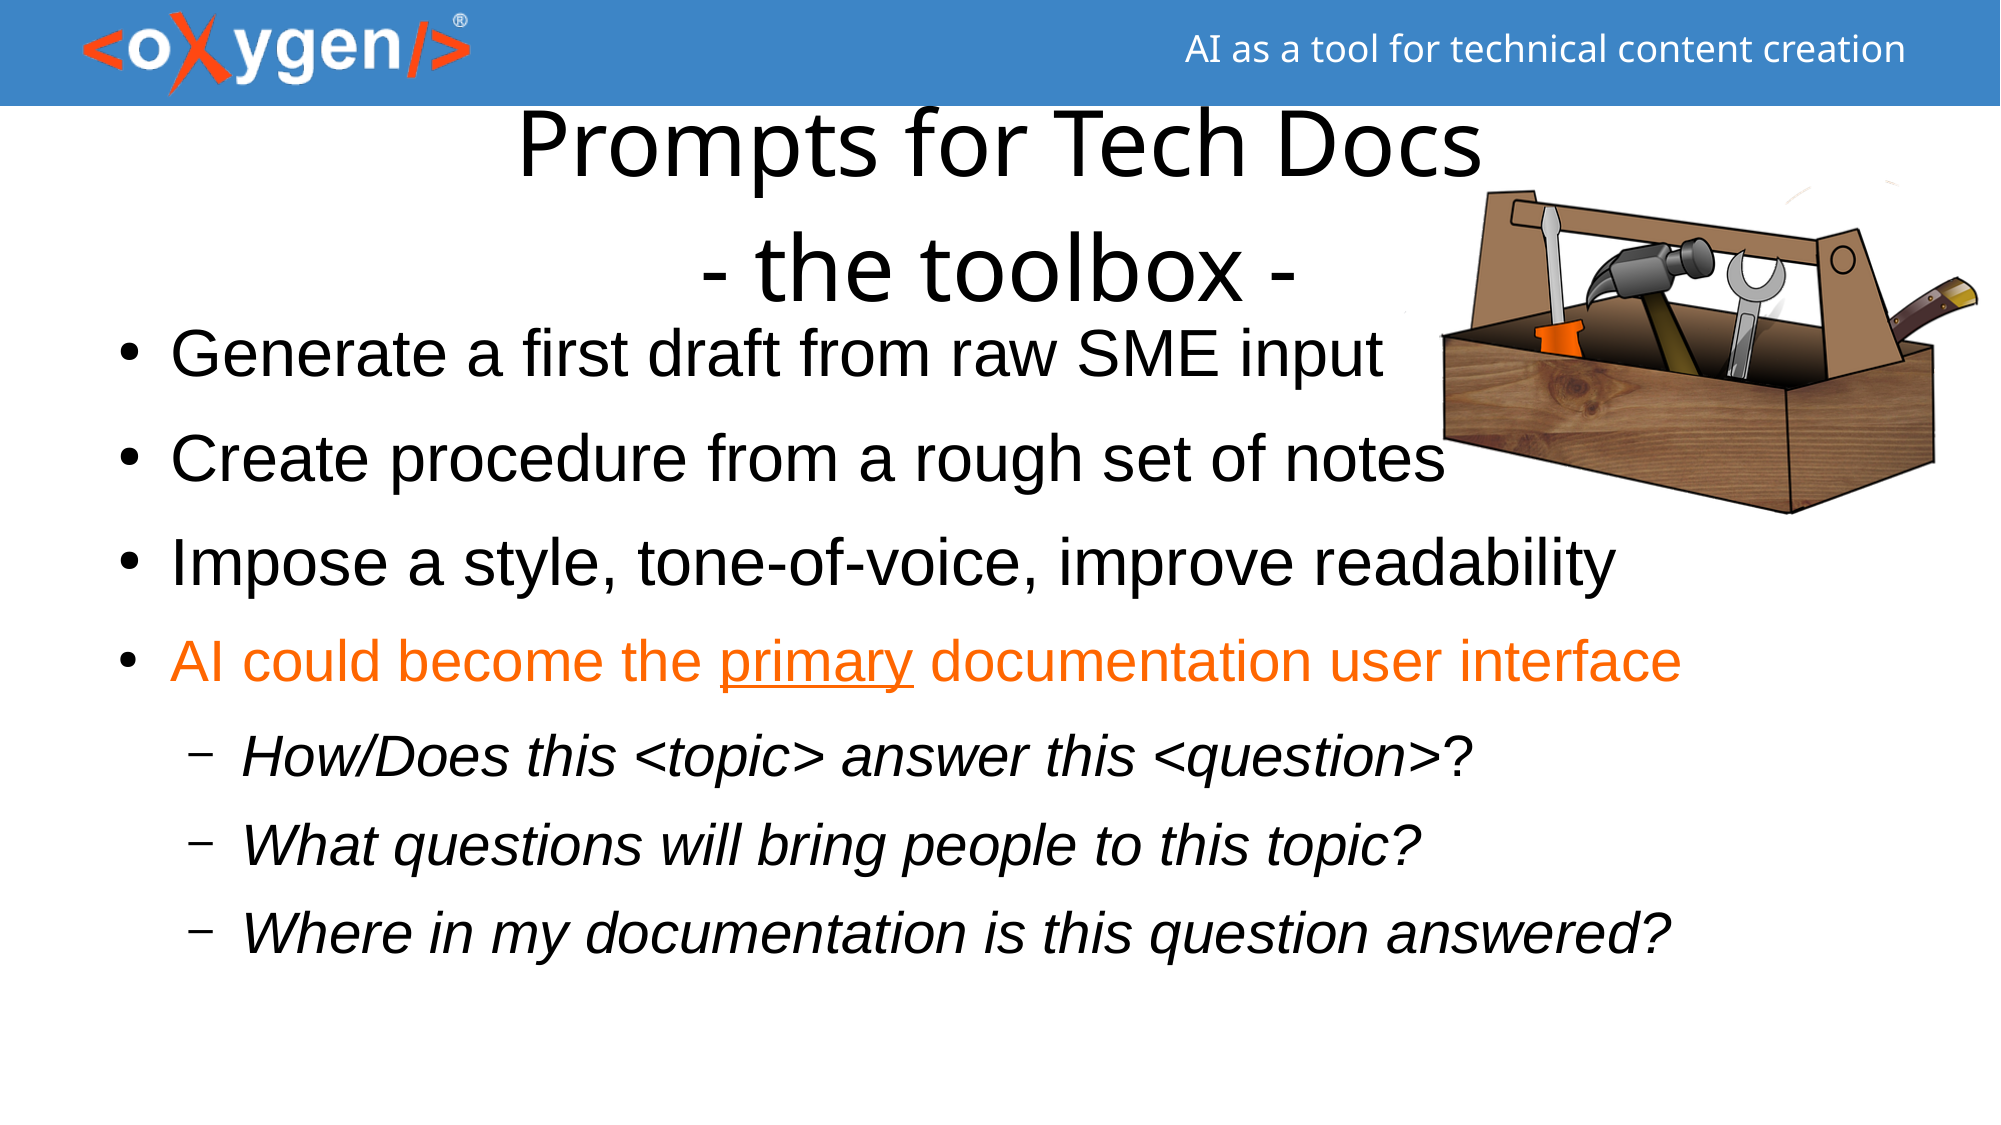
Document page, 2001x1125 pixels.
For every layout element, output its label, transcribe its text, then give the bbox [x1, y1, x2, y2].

list Generate a first draft from raw SME input Create procedure from a rough set of notes Impose a style, tone-of-voice, improve readability AI could become the primary documentation user interface How/Does this <topic> answer this <question>? What questions will bring people to this topic? Where in my documentation is this question answered? [99, 316, 1900, 1083]
title Prompts for Tech Docs - the toolbox - [99, 92, 1900, 316]
picture [75, 0, 488, 106]
picture [1395, 134, 2000, 526]
